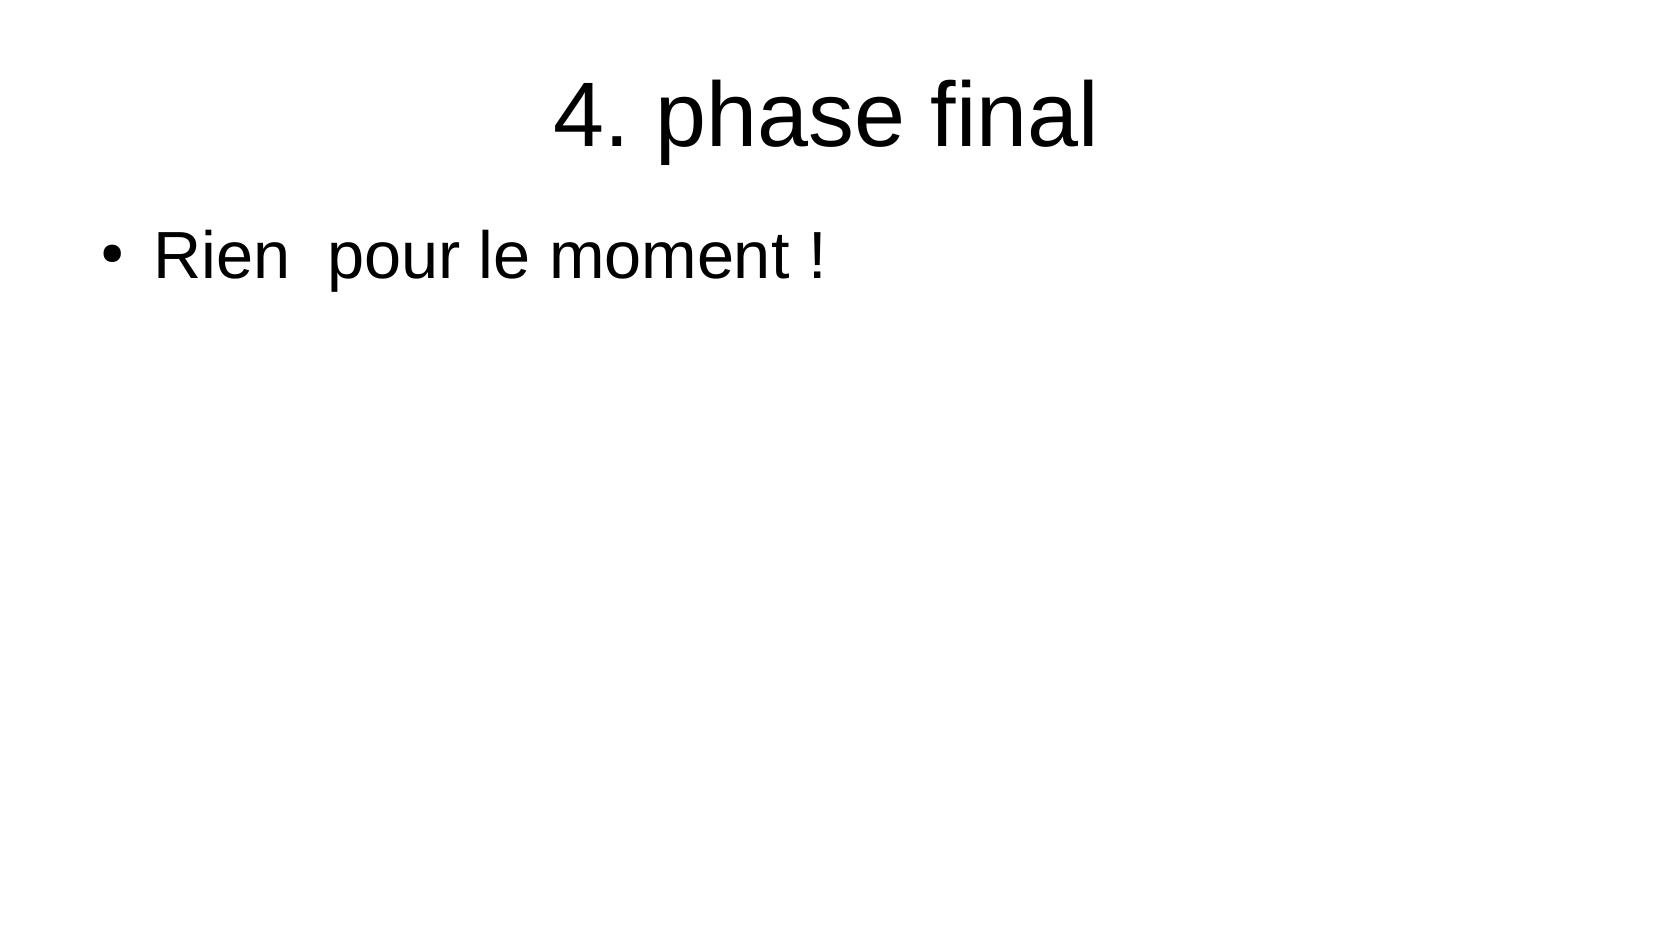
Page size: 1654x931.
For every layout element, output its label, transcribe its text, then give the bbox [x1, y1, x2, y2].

title 4. phase final [82, 37, 1571, 193]
list Rien pour le moment ! [82, 217, 1571, 758]
